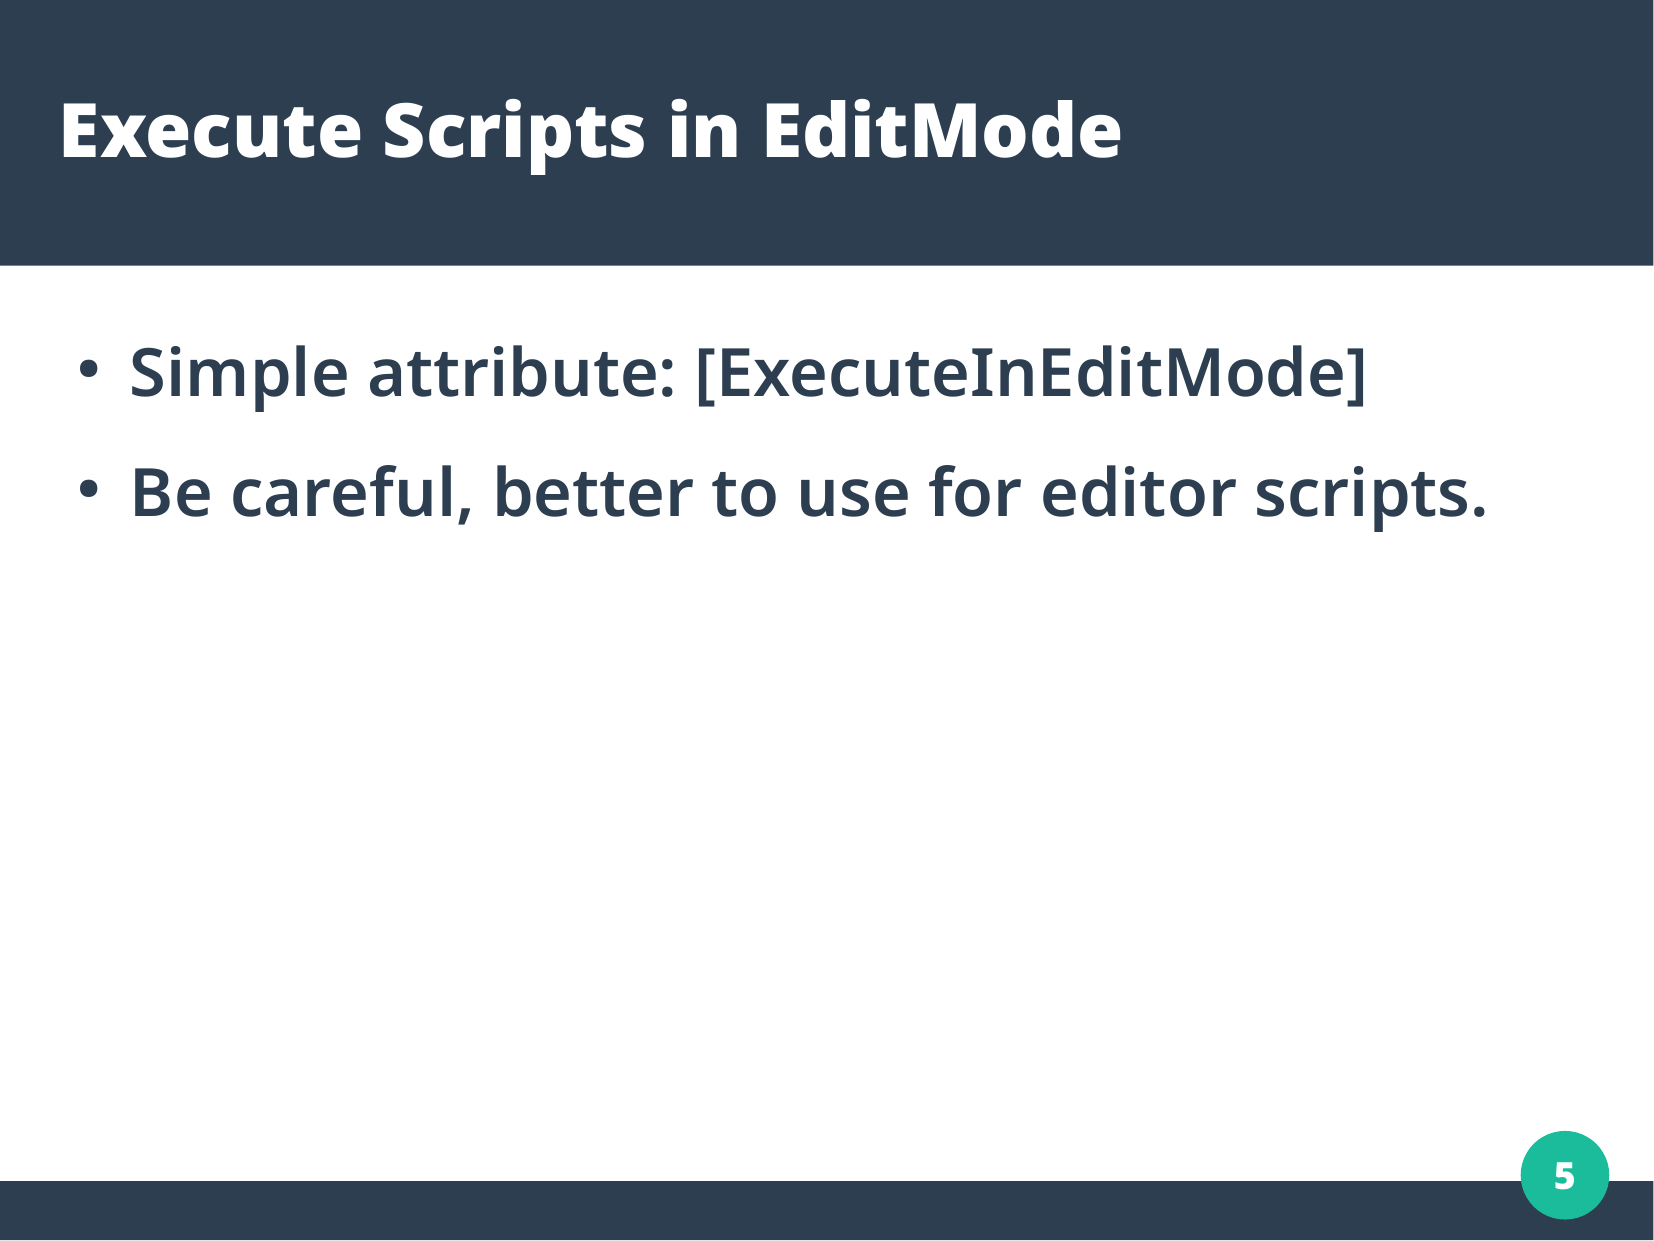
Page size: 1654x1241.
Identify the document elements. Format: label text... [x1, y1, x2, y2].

list Simple attribute: [ExecuteInEditMode] Be careful, better to use for editor scripts. [59, 324, 1595, 1152]
title Execute Scripts in EditMode [59, 49, 1595, 207]
